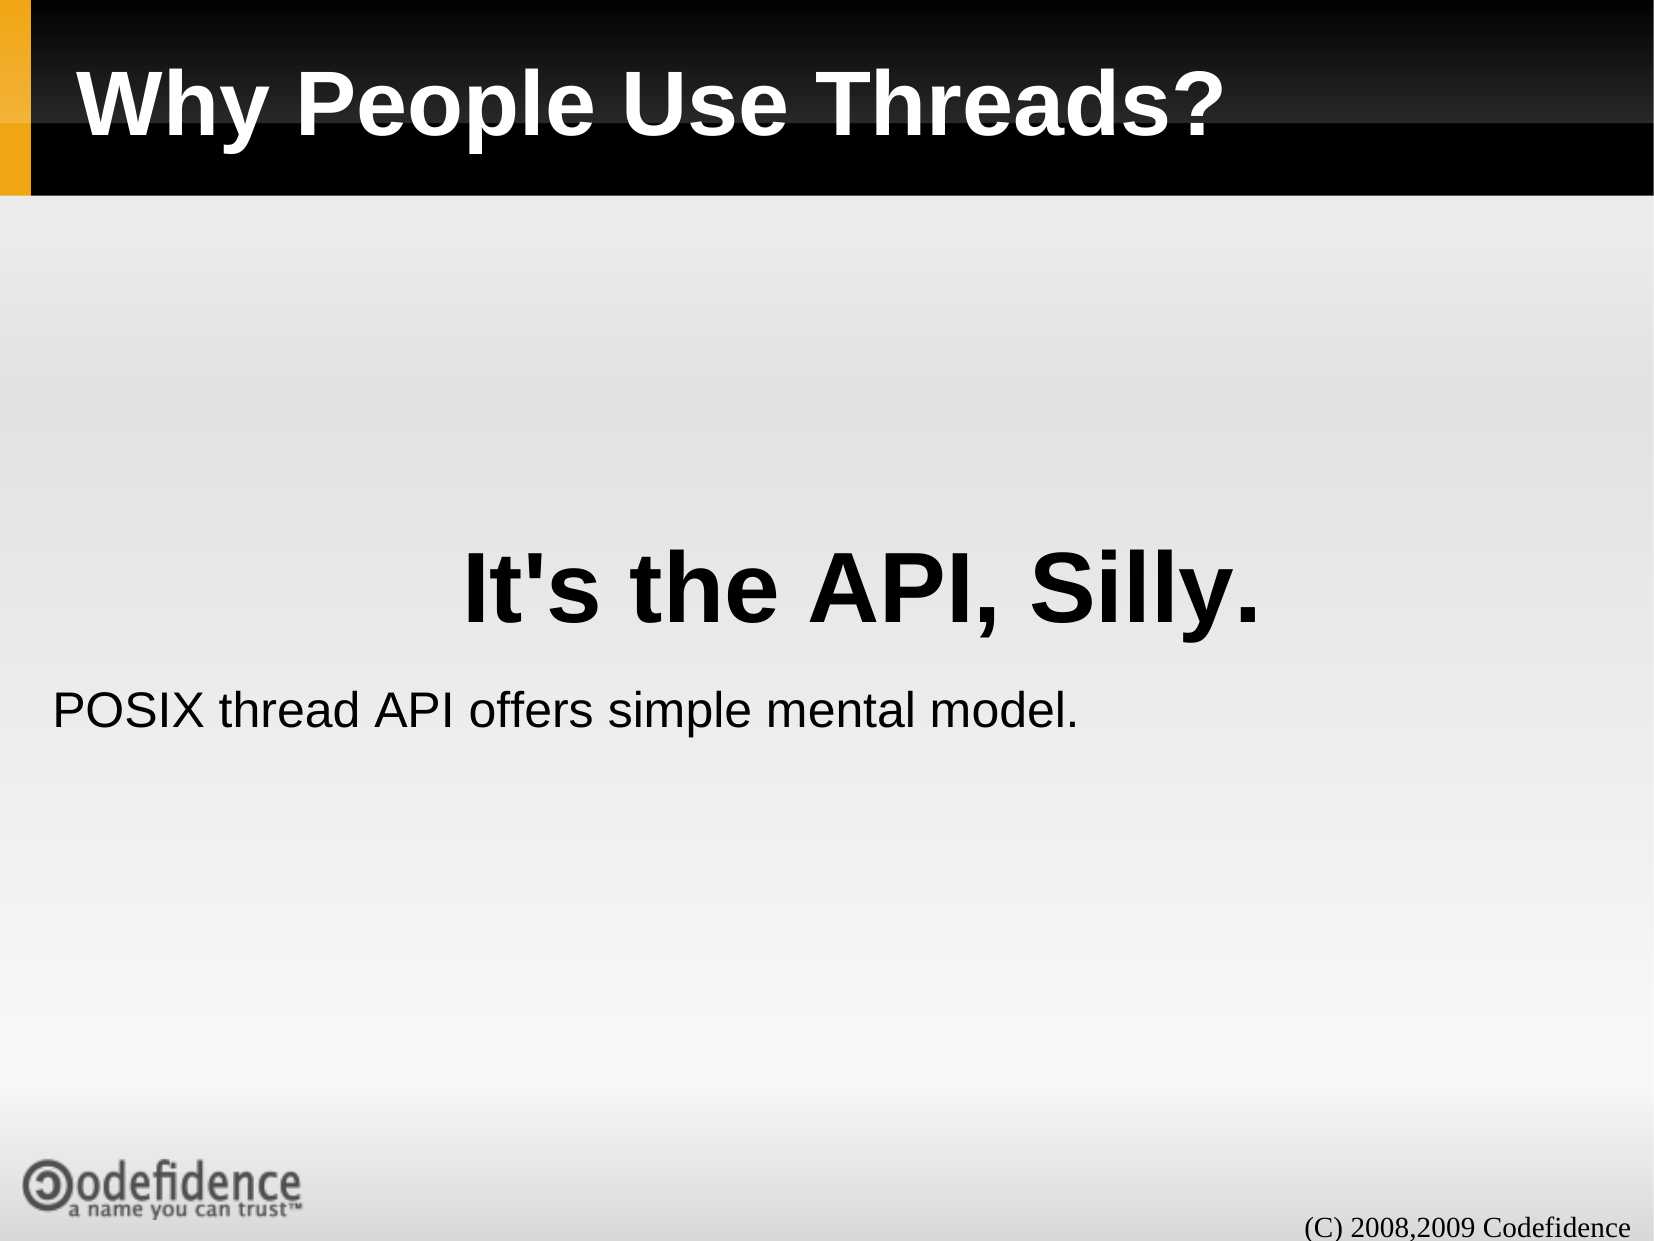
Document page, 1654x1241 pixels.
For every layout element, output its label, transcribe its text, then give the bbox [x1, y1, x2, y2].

text_box POSIX thread API offers simple mental model. [37, 675, 1654, 858]
picture [0, 0, 1654, 1241]
text_box It's the API, Silly. [375, 525, 1351, 652]
title Why People Use Threads? [76, 0, 1565, 208]
